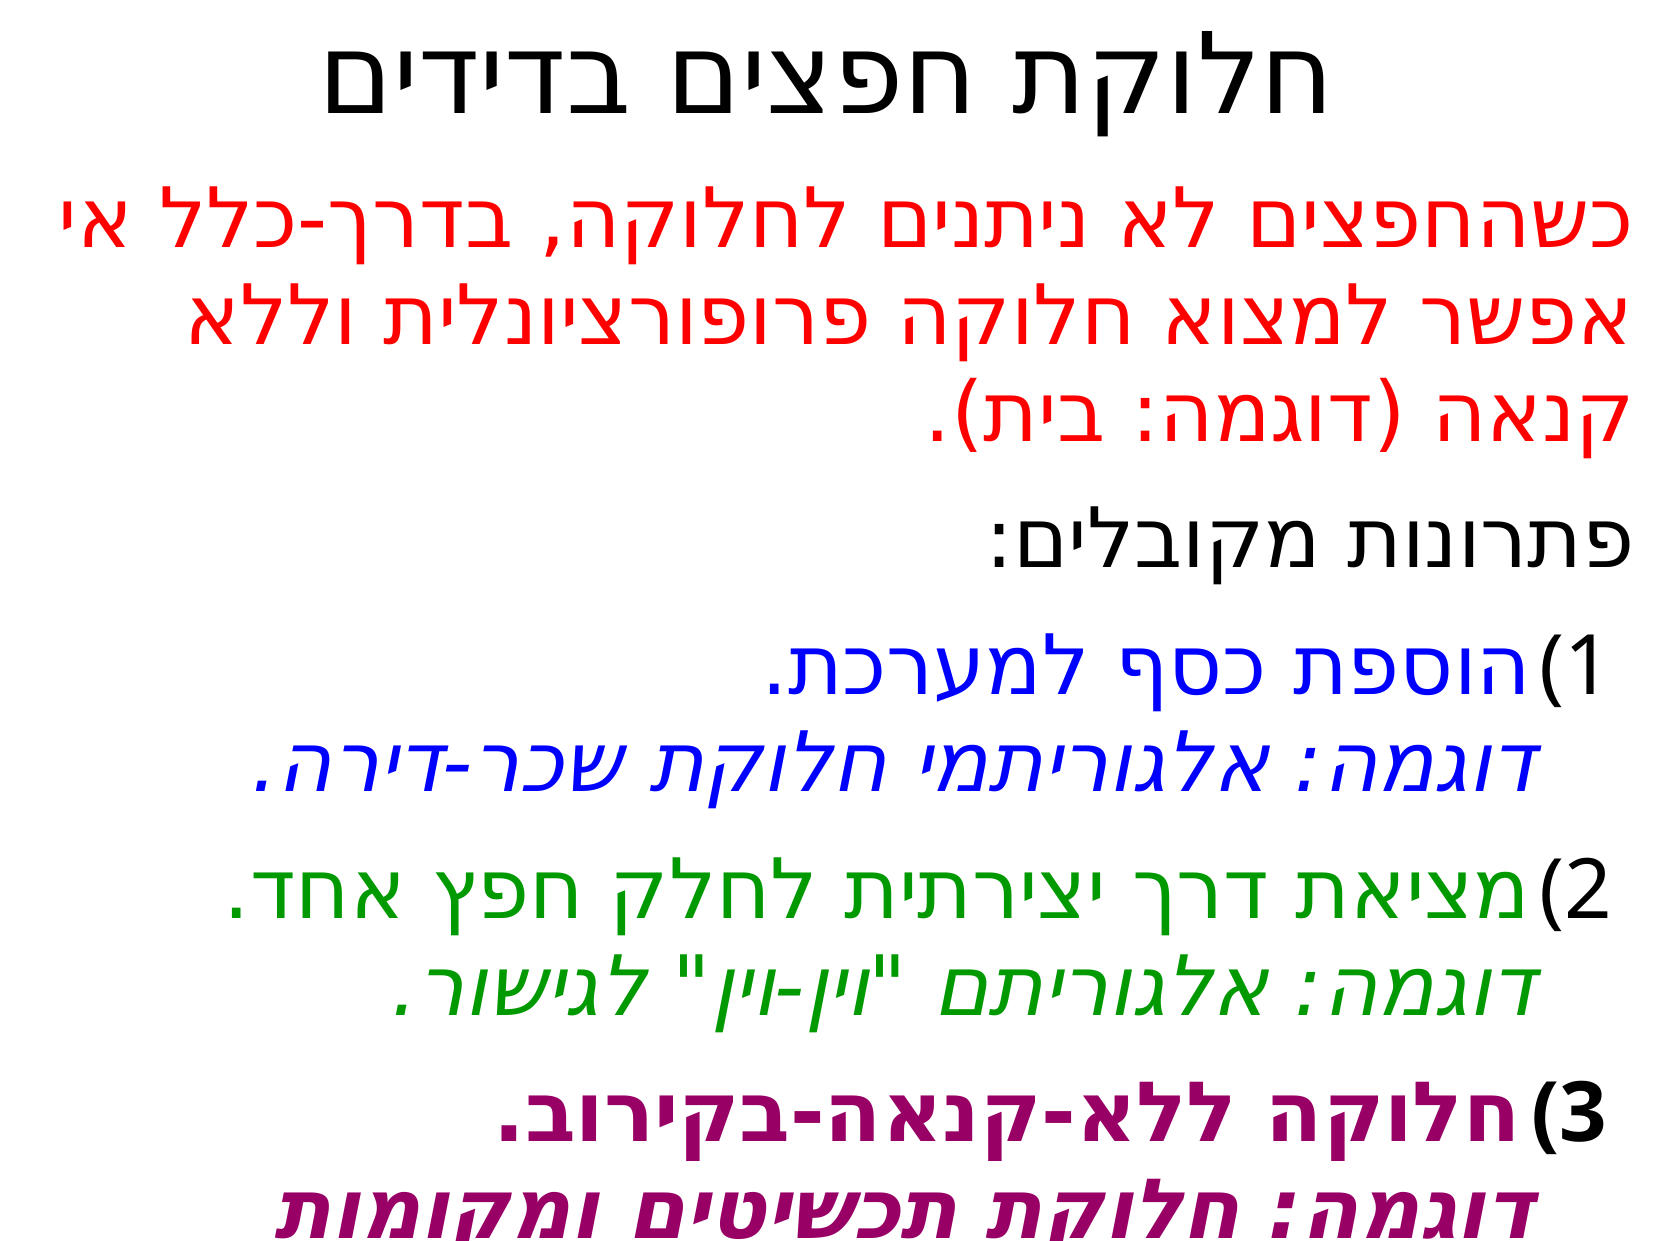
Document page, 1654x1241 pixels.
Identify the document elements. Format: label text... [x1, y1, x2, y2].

list כשהחפצים לא ניתנים לחלוקה, בדרך-כלל אי אפשר למצוא חלוקה פרופורציונלית וללא קנאה (דוגמה: בית). פתרונות מקובלים: הוספת כסף למערכת. דוגמה: אלגוריתמי חלוקת שכר-דירה. מציאת דרך יצירתית לחלק חפץ אחד. דוגמה: אלגוריתם "וין-וין" לגישור. חלוקה ללא-קנאה-בקירוב. דוגמה: חלוקת תכשיטים ומקומות בקורסים. [0, 170, 1636, 1216]
title חלוקת חפצים בדידים [0, 0, 1654, 151]
